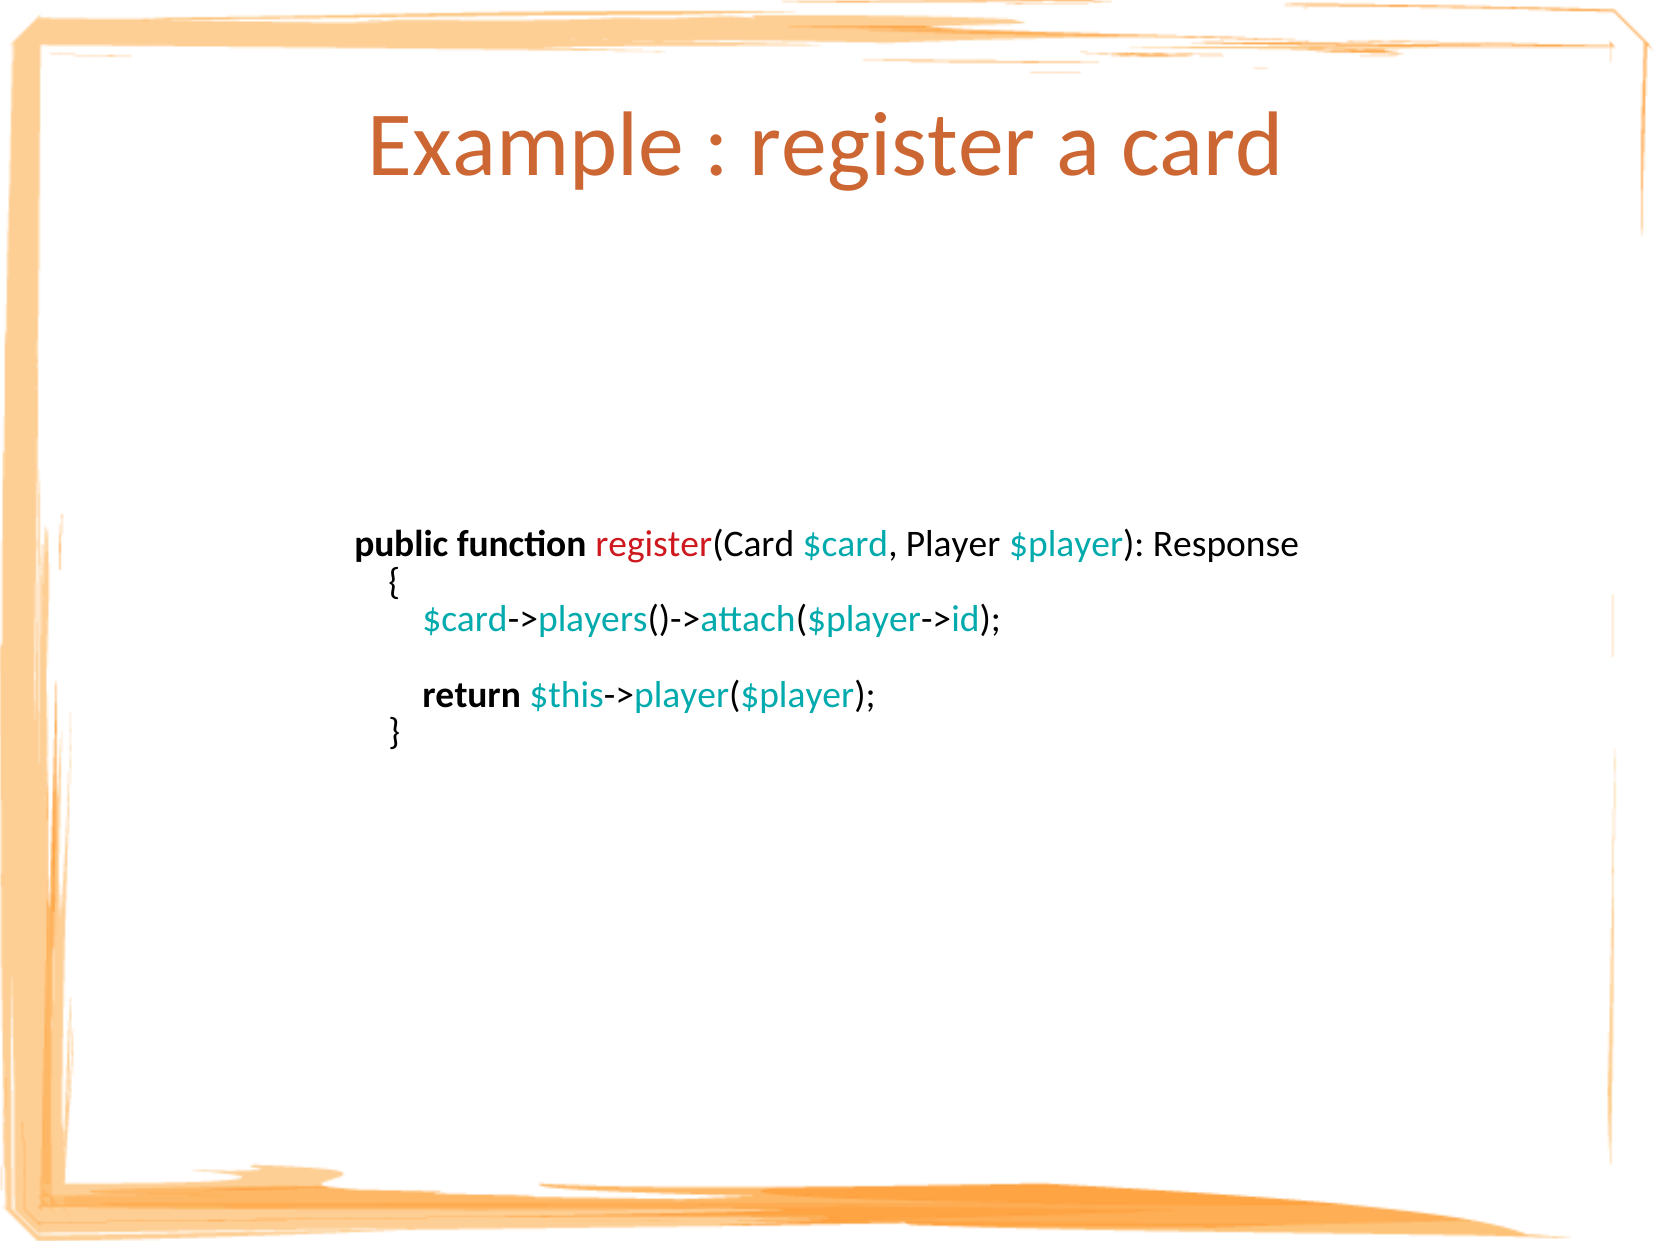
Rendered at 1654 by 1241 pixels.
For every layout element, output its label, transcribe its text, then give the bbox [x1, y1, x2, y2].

picture [0, 0, 1654, 1241]
subtitle public function register(Card $card, Player $player): Response { $card->players()->attach($player->id); return $this->player($player); } [59, 206, 1625, 1152]
title Example : register a card [82, 49, 1571, 206]
